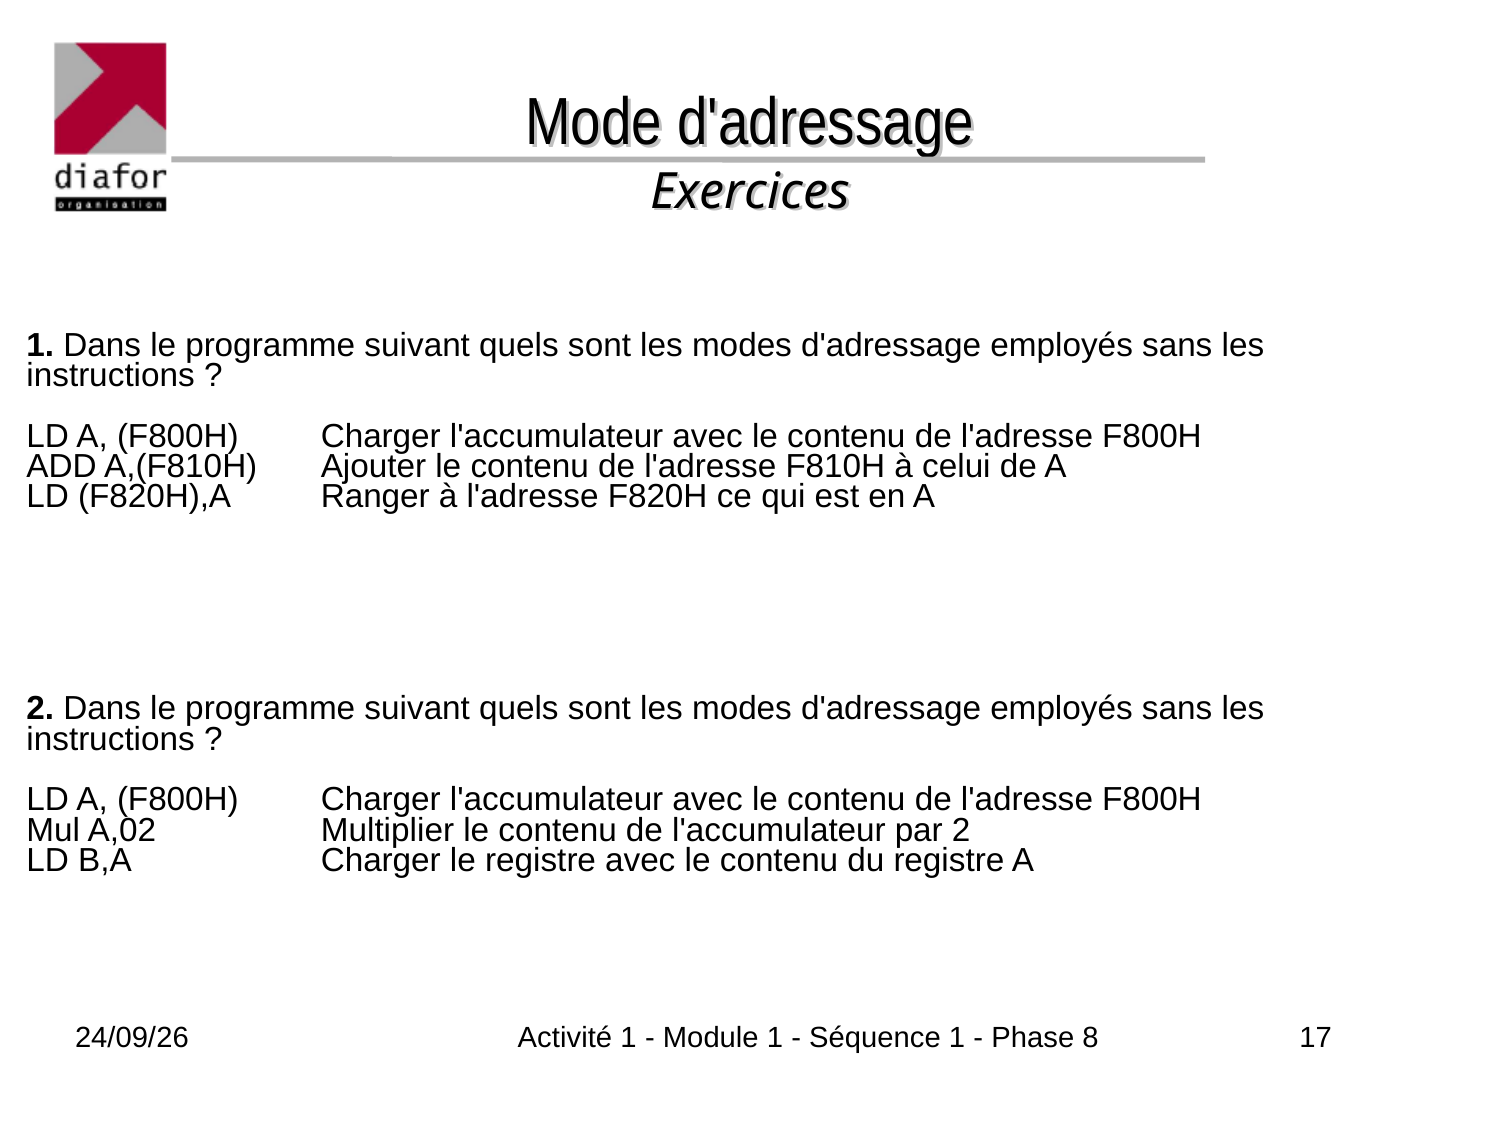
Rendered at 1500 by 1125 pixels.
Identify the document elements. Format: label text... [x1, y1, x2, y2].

text_box Activité 1 - Module 1 - Séquence 1 - Phase 8 [324, 1024, 1293, 1096]
title Mode d'adressage Exercices [75, 45, 1426, 250]
text_box [1299, 1024, 1419, 1096]
text_box [75, 1024, 320, 1096]
text_box 1. Dans le programme suivant quels sont les modes d'adressage employés sans les instructions ? LD A, (F800H) Charger l'accumulateur avec le contenu de l'adresse F800H ADD A,(F810H) Ajouter le contenu de l'adresse F810H à celui de A LD (F820H),A Ranger à l'adresse F820H ce qui est en A 2. Dans le programme suivant quels sont les modes d'adressage employés sans les instructions ? LD A, (F800H) Charger l'accumulateur avec le contenu de l'adresse F800H Mul A,02 Multiplier le contenu de l'accumulateur par 2 LD B,A Charger le registre avec le contenu du registre A [11, 324, 1487, 825]
